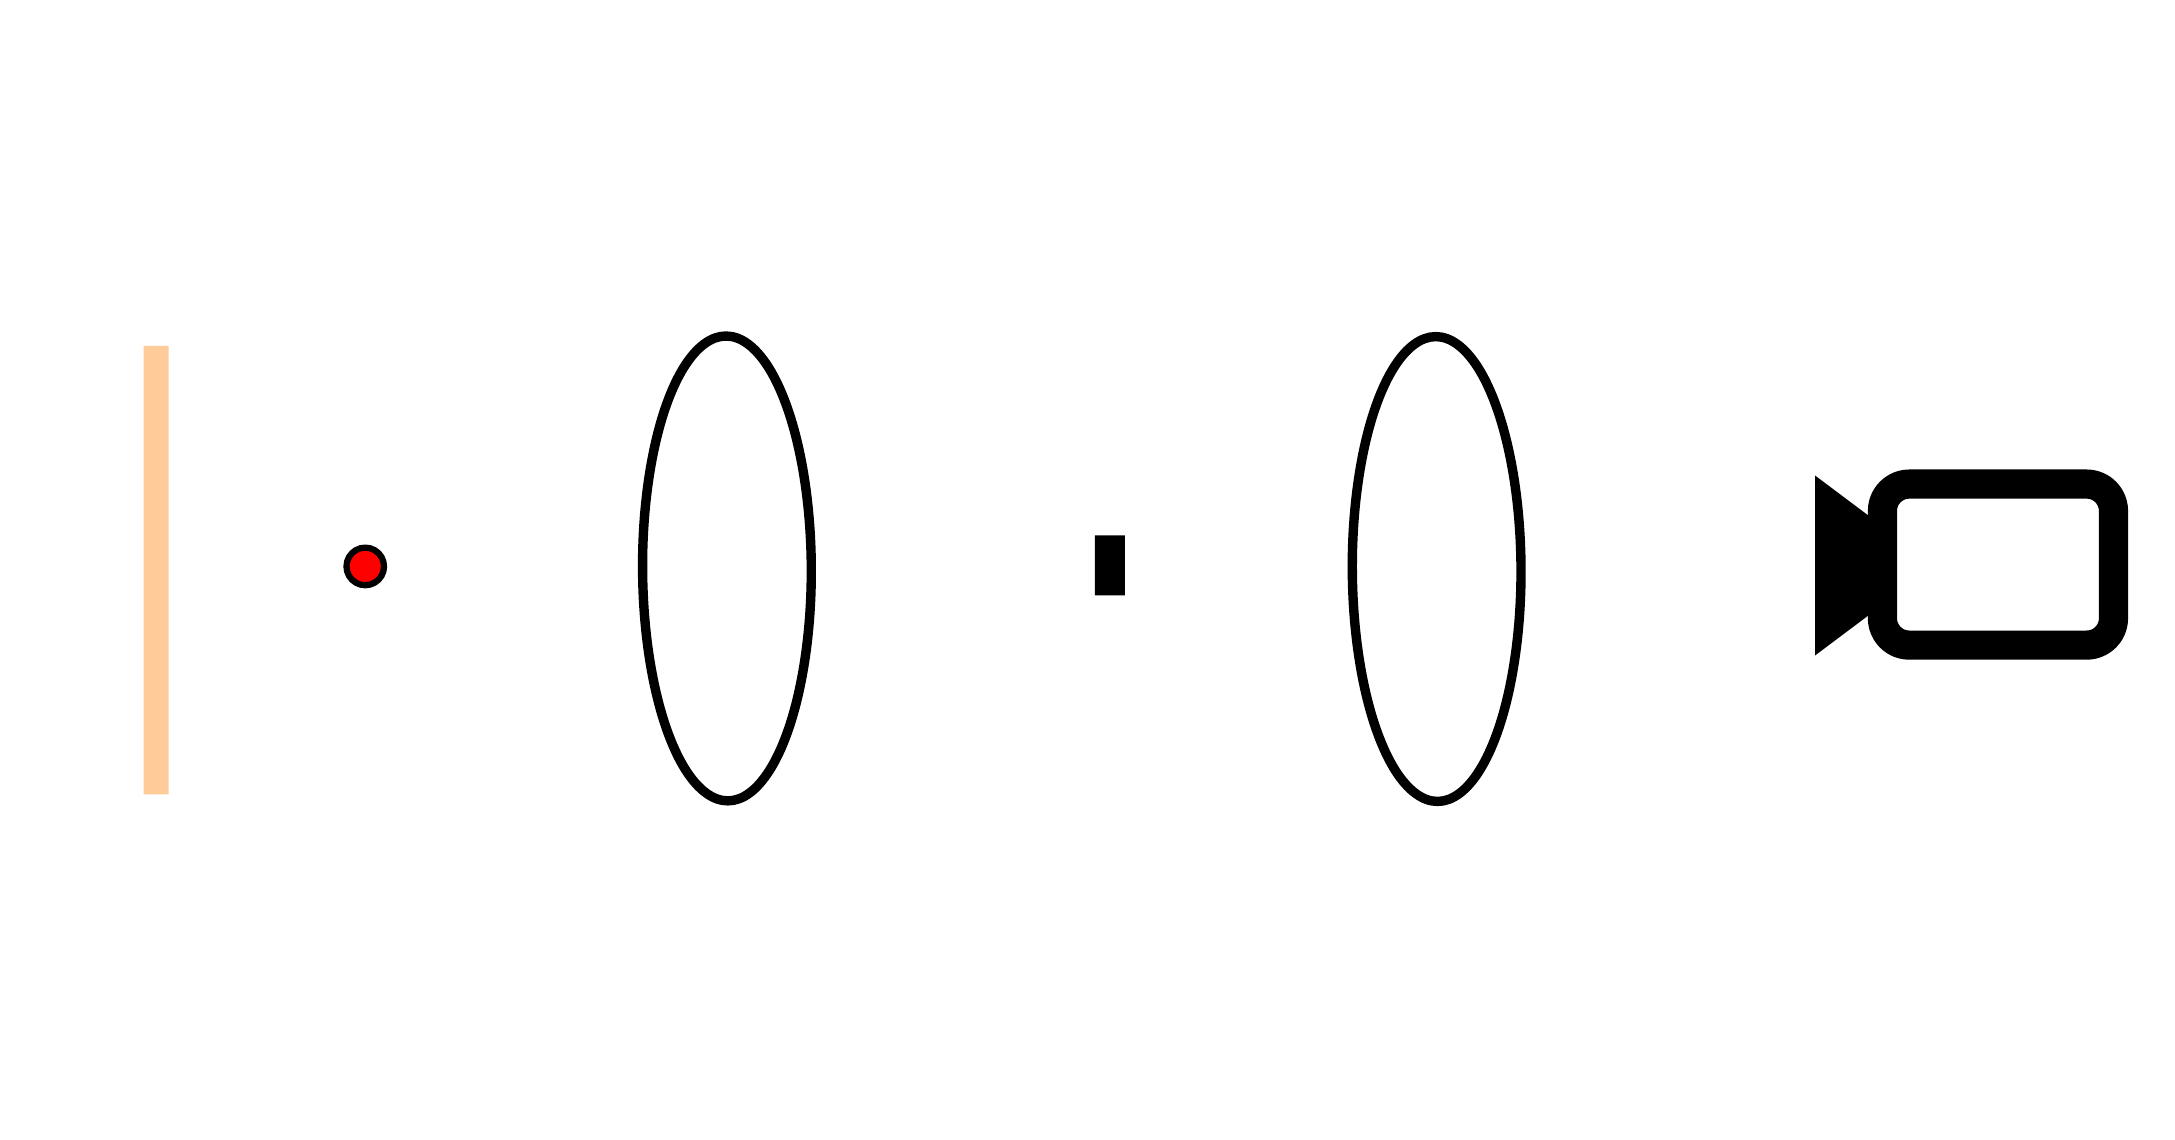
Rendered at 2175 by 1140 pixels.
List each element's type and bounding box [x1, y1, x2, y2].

text_box [1352, 336, 1522, 802]
text_box [1882, 484, 2114, 646]
text_box [346, 547, 385, 586]
text_box [1815, 475, 1876, 656]
text_box [1094, 535, 1125, 596]
text_box [642, 336, 812, 801]
